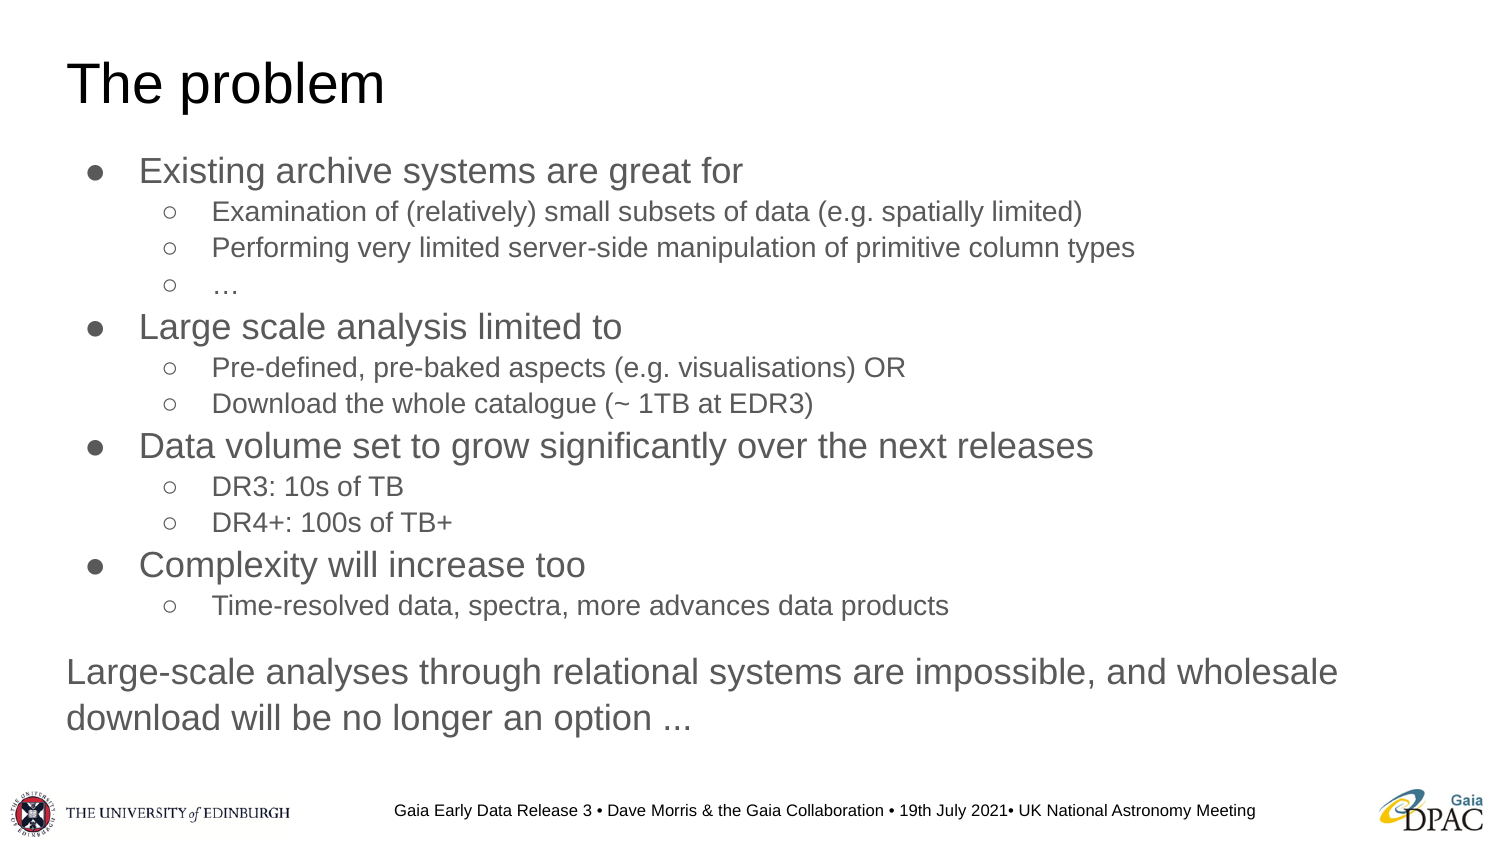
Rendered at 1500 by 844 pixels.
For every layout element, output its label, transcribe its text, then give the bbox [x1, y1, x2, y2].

title The problem [51, 37, 1449, 129]
text_box Gaia Early Data Release 3 • Dave Morris & the Gaia Collaboration • 19th July 2021• UK National Astronomy Meeting [379, 782, 1300, 836]
picture [0, 784, 300, 844]
list Existing archive systems are great for Examination of (relatively) small subsets of data (e.g. spatially limited) Performing very limited server-side manipulation of primitive column types … Large scale analysis limited to Pre-defined, pre-baked aspects (e.g. visualisations) OR Download the whole catalogue (~ 1TB at EDR3) Data volume set to grow significantly over the next releases DR3: 10s of TB DR4+: 100s of TB+ Complexity will increase too Time-resolved data, spectra, more advances data products Large-scale analyses through relational systems are impossible, and wholesale download will be no longer an option ... [51, 129, 1449, 756]
picture [1366, 775, 1500, 844]
